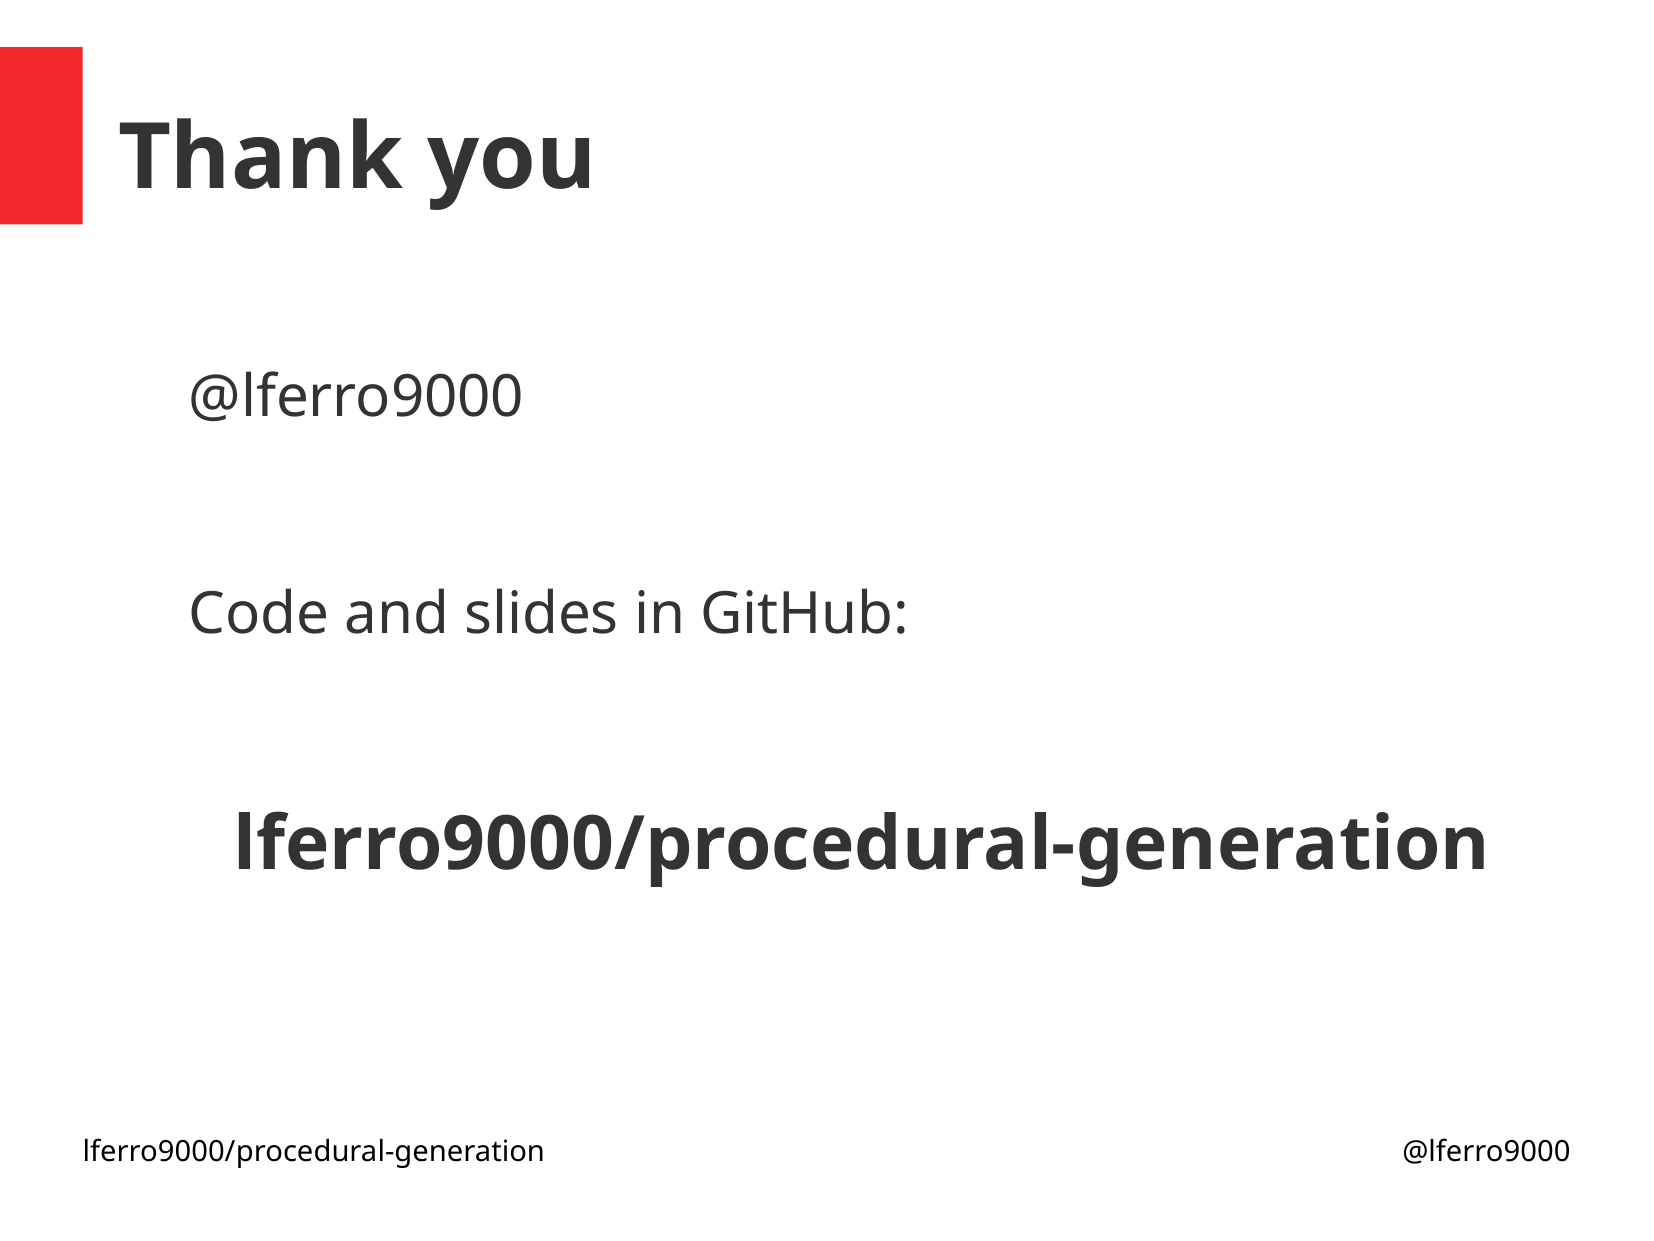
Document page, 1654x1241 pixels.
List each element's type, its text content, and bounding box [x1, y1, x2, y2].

list @lferro9000 Code and slides in GitHub: lferro9000/procedural-generation [118, 354, 1536, 1074]
title Thank you [118, 49, 1571, 257]
